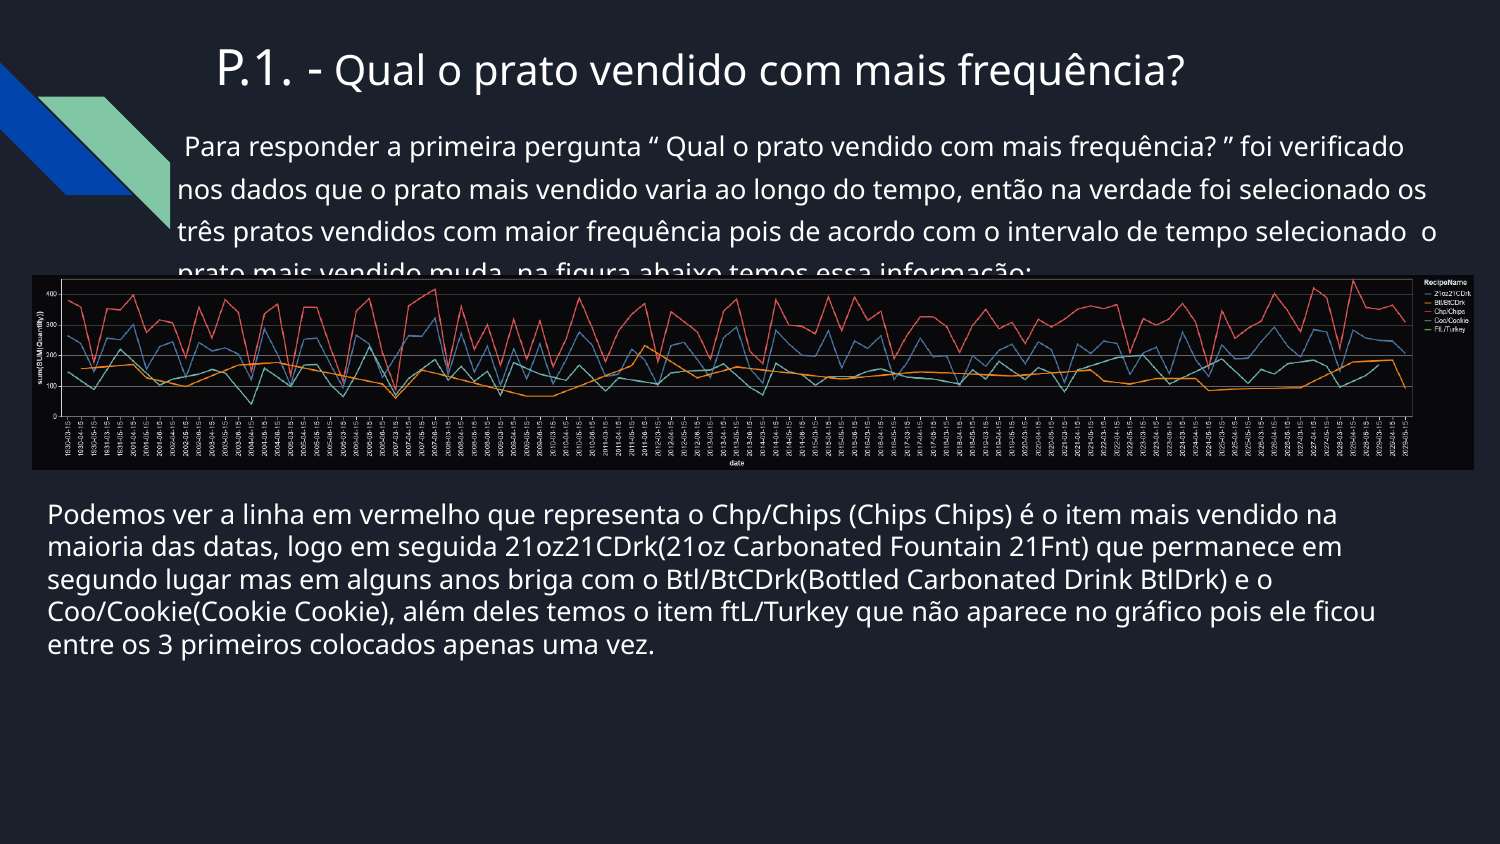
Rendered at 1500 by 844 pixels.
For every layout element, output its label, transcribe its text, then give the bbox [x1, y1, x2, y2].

text_box Para responder a primeira pergunta “ Qual o prato vendido com mais frequência? ” foi verificado nos dados que o prato mais vendido varia ao longo do tempo, então na verdade foi selecionado os três pratos vendidos com maior frequência pois de acordo com o intervalo de tempo selecionado o prato mais vendido muda, na figura abaixo temos essa informação: [162, 107, 1456, 275]
text_box P.1. - Qual o prato vendido com mais frequência? [199, 16, 1355, 107]
picture [32, 275, 1474, 470]
text_box Podemos ver a linha em vermelho que representa o Chp/Chips (Chips Chips) é o item mais vendido na maioria das datas, logo em seguida 21oz21CDrk(21oz Carbonated Fountain 21Fnt) que permanece em segundo lugar mas em alguns anos briga com o Btl/BtCDrk(Bottled Carbonated Drink BtlDrk) e o Coo/Cookie(Cookie Cookie), além deles temos o item ftL/Turkey que não aparece no gráfico pois ele ficou entre os 3 primeiros colocados apenas uma vez. [32, 482, 1438, 633]
text_box Para responder a primeira pergunta “ Qual o prato vendido com mais frequência? ” foi verificado nos dados que o prato mais vendido varia ao longo do tempo, então na verdade foi selecionado os três pratos vendidos com maior frequência pois de acordo com o intervalo de tempo selecionado o prato mais vendido muda, na figura abaixo temos essa informação: [162, 470, 1456, 586]
